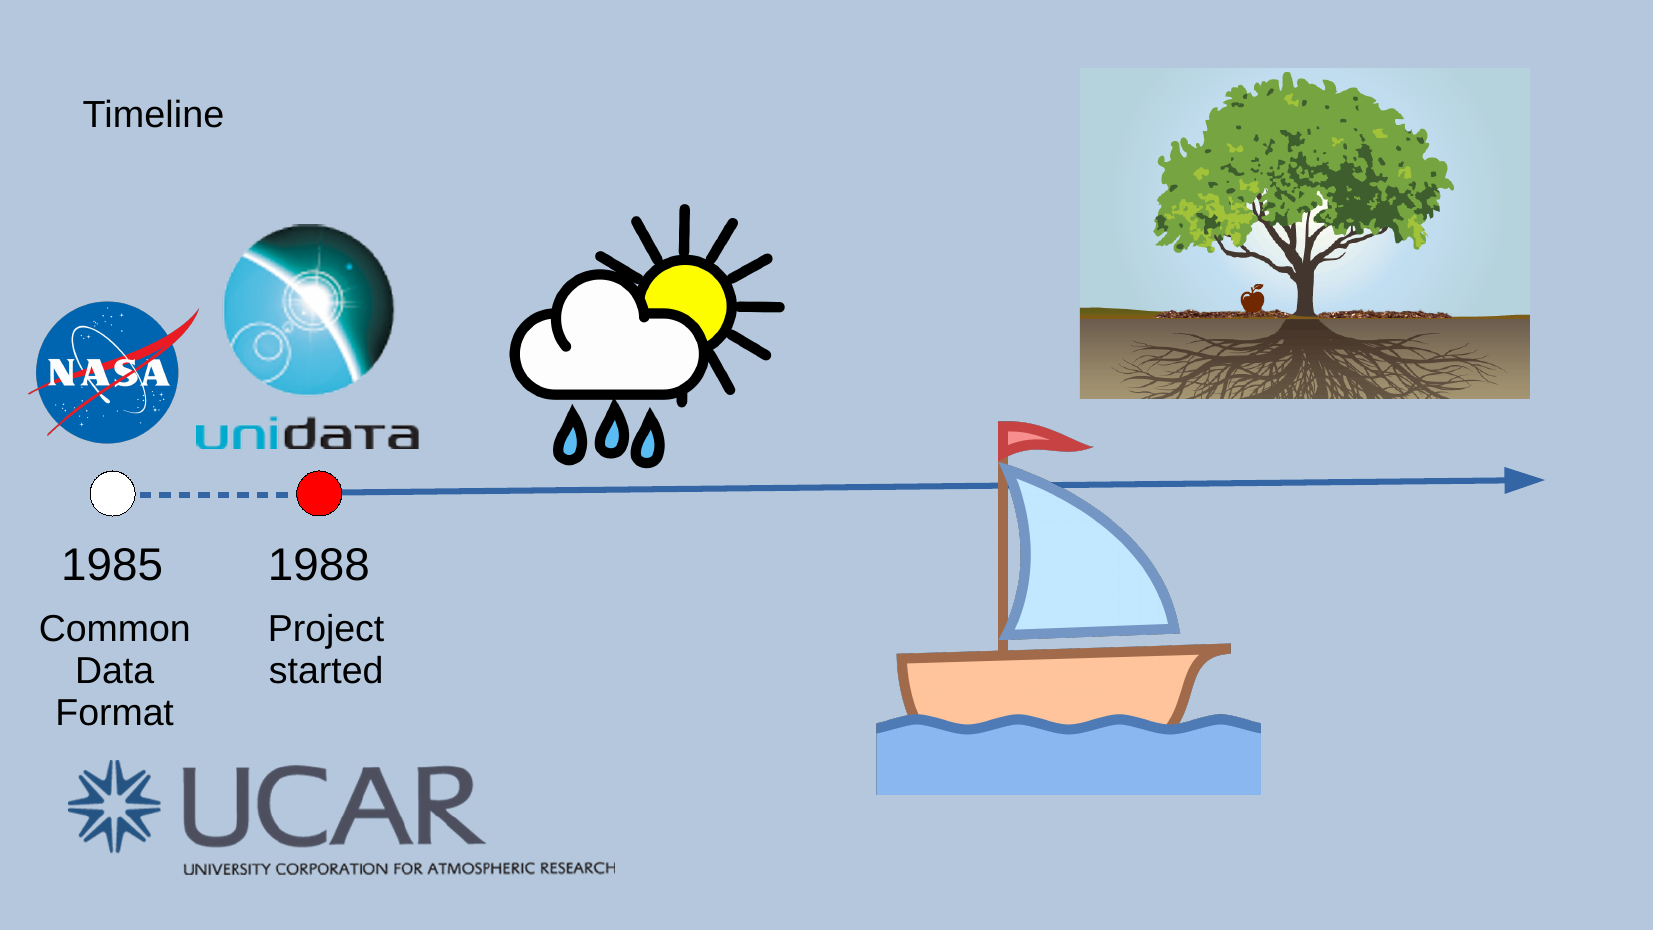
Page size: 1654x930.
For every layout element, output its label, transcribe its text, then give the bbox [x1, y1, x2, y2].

text_box [296, 470, 342, 516]
text_box 1988 [253, 531, 385, 598]
title Timeline [82, 37, 1571, 193]
text_box Project started [253, 600, 430, 699]
picture [509, 198, 785, 474]
picture [68, 719, 616, 916]
text_box [90, 470, 136, 517]
picture [1079, 68, 1530, 399]
picture [23, 224, 421, 451]
text_box 1985 [46, 531, 179, 598]
text_box Common Data Format [24, 600, 218, 741]
picture [876, 421, 1261, 796]
